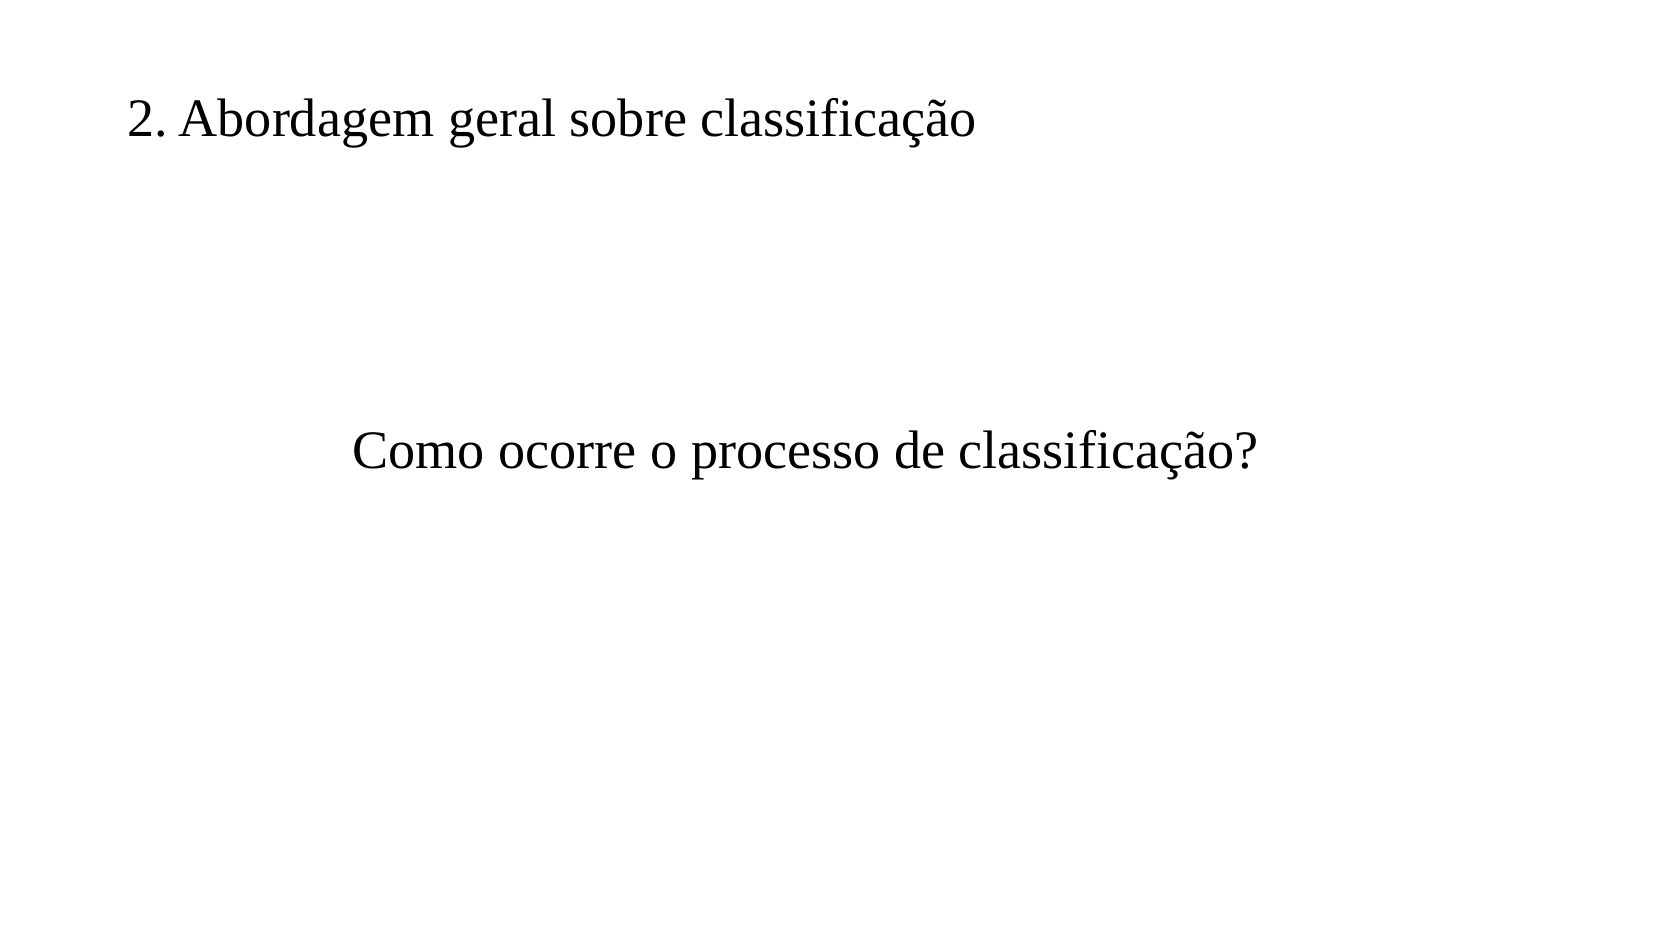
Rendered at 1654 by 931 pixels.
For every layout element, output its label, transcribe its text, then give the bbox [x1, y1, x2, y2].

text_box Como ocorre o processo de classificação? [337, 412, 1276, 548]
text_box 2. Abordagem geral sobre classificação [112, 80, 1051, 216]
